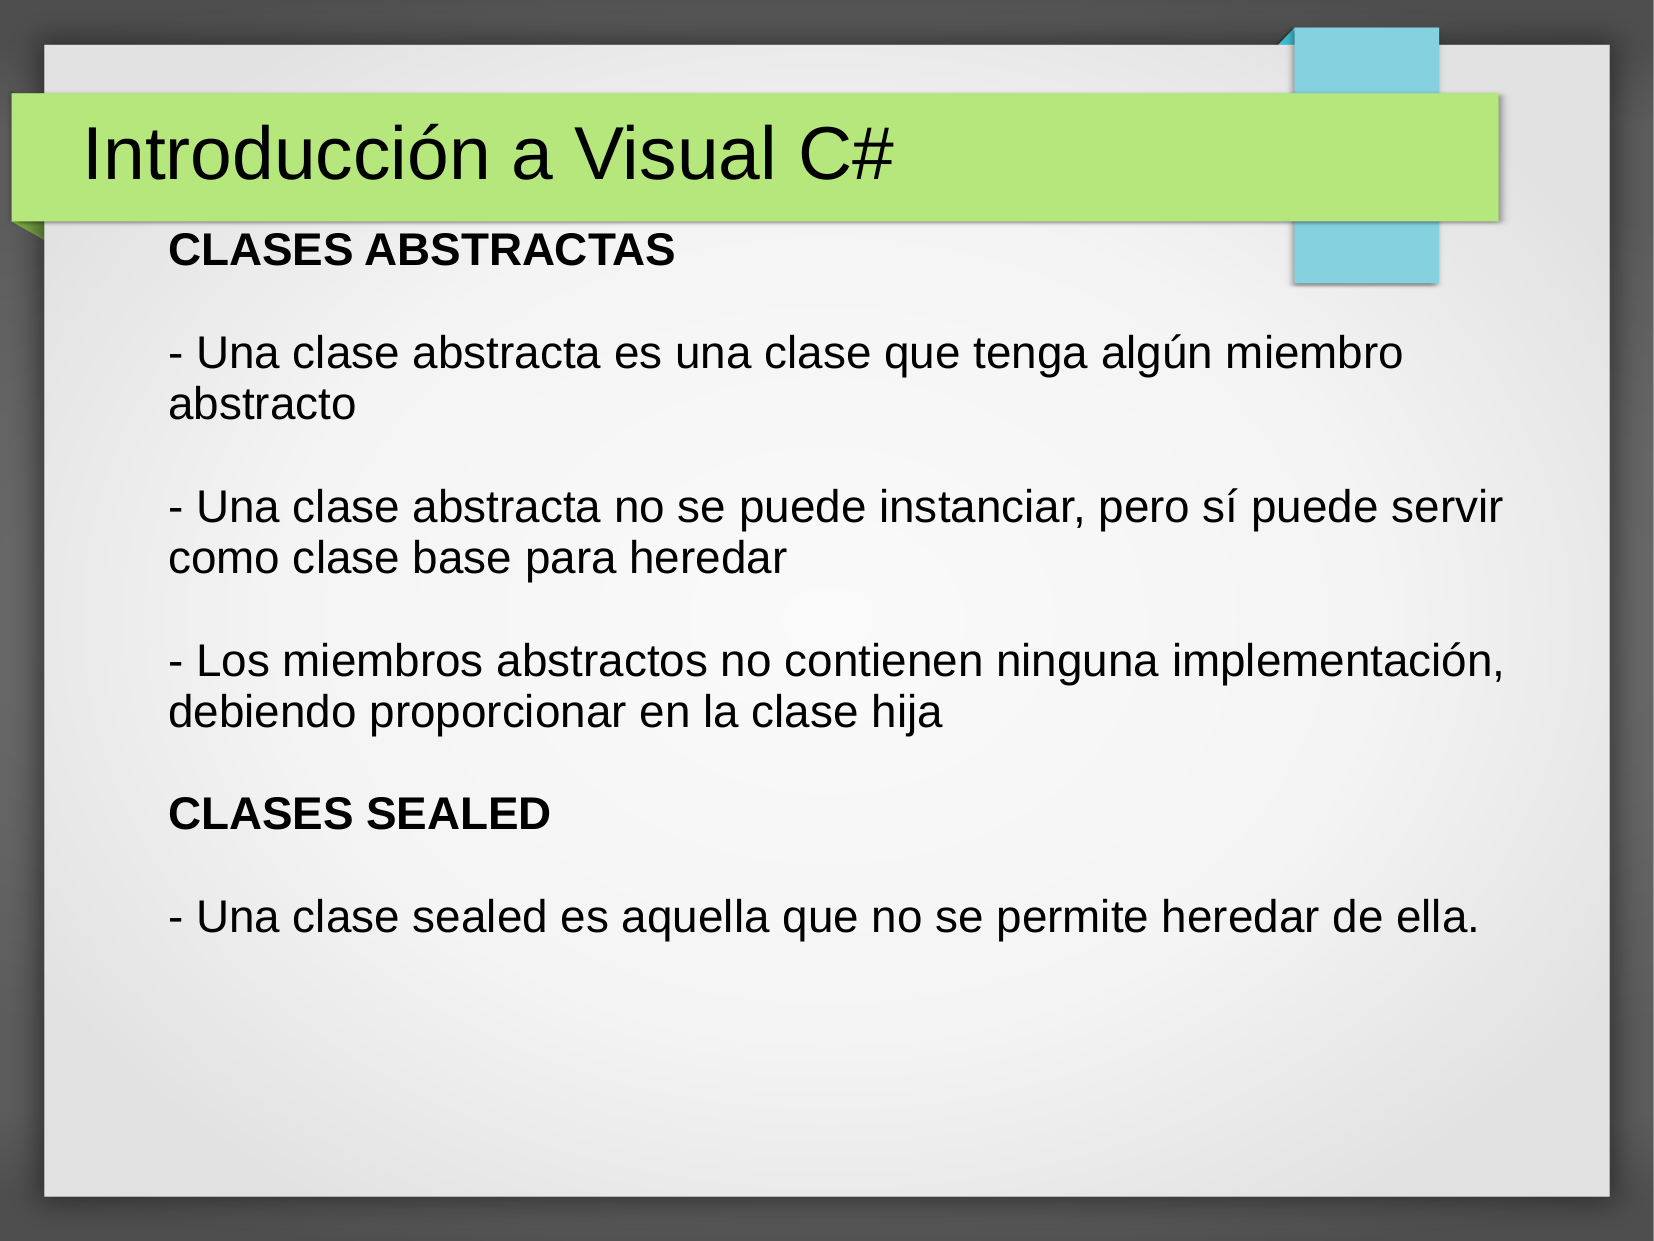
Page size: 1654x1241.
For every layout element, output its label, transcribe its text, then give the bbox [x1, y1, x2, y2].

picture [0, 0, 1654, 1241]
text_box CLASES ABSTRACTAS - Una clase abstracta es una clase que tenga algún miembro abstracto - Una clase abstracta no se puede instanciar, pero sí puede servir como clase base para heredar - Los miembros abstractos no contienen ninguna implementación, debiendo proporcionar en la clase hija CLASES SEALED - Una clase sealed es aquella que no se permite heredar de ella. [94, 224, 1560, 1182]
title Introducción a Visual C# [82, 94, 1264, 213]
